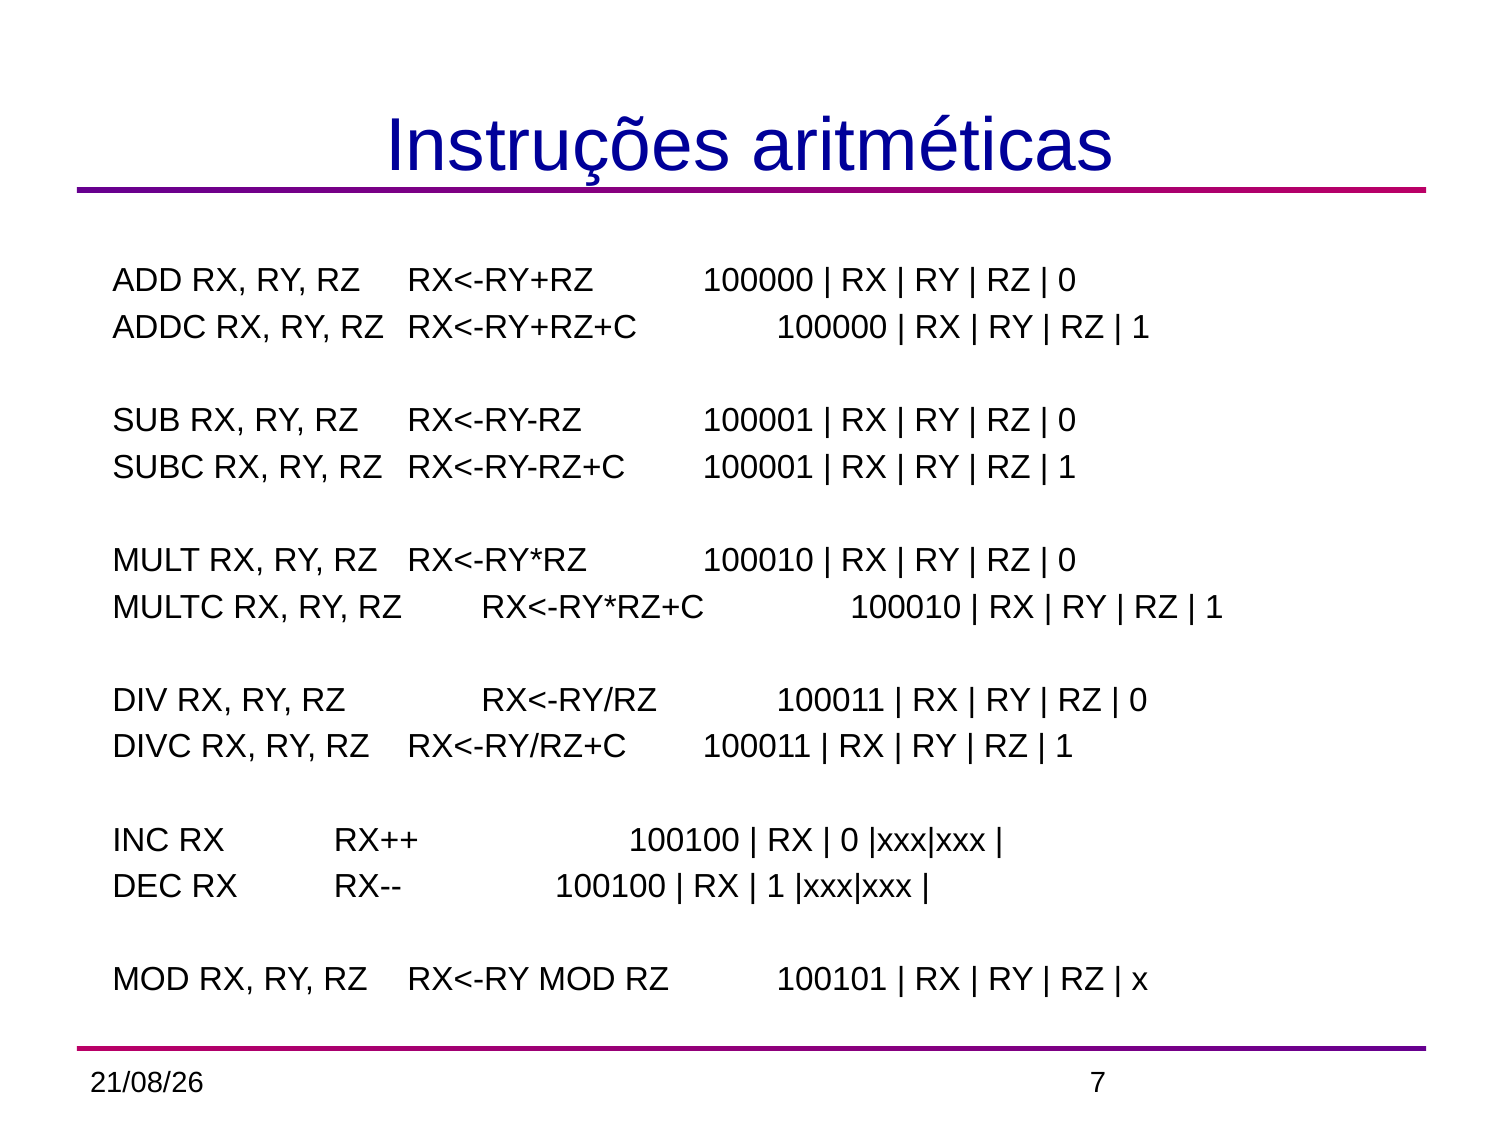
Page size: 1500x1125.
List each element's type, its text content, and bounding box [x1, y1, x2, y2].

title Instruções aritméticas [76, 74, 1424, 193]
text_box ADD RX, RY, RZ RX<-RY+RZ 100000 | RX | RY | RZ | 0 ADDC RX, RY, RZ RX<-RY+RZ+C 100000 | RX | RY | RZ | 1 SUB RX, RY, RZ RX<-RY-RZ 100001 | RX | RY | RZ | 0 SUBC RX, RY, RZ RX<-RY-RZ+C 100001 | RX | RY | RZ | 1 MULT RX, RY, RZ RX<-RY*RZ 100010 | RX | RY | RZ | 0 MULTC RX, RY, RZ RX<-RY*RZ+C 100010 | RX | RY | RZ | 1 DIV RX, RY, RZ RX<-RY/RZ 100011 | RX | RY | RZ | 0 DIVC RX, RY, RZ RX<-RY/RZ+C 100011 | RX | RY | RZ | 1 INC RX RX++ 100100 | RX | 0 |xxx|xxx | DEC RX RX-- 100100 | RX | 1 |xxx|xxx | MOD RX, RY, RZ RX<-RY MOD RZ 100101 | RX | RY | RZ | x [41, 251, 1463, 1055]
slide_number 18/06/15 [75, 1055, 425, 1125]
slide_number <number> [1074, 1055, 1425, 1125]
